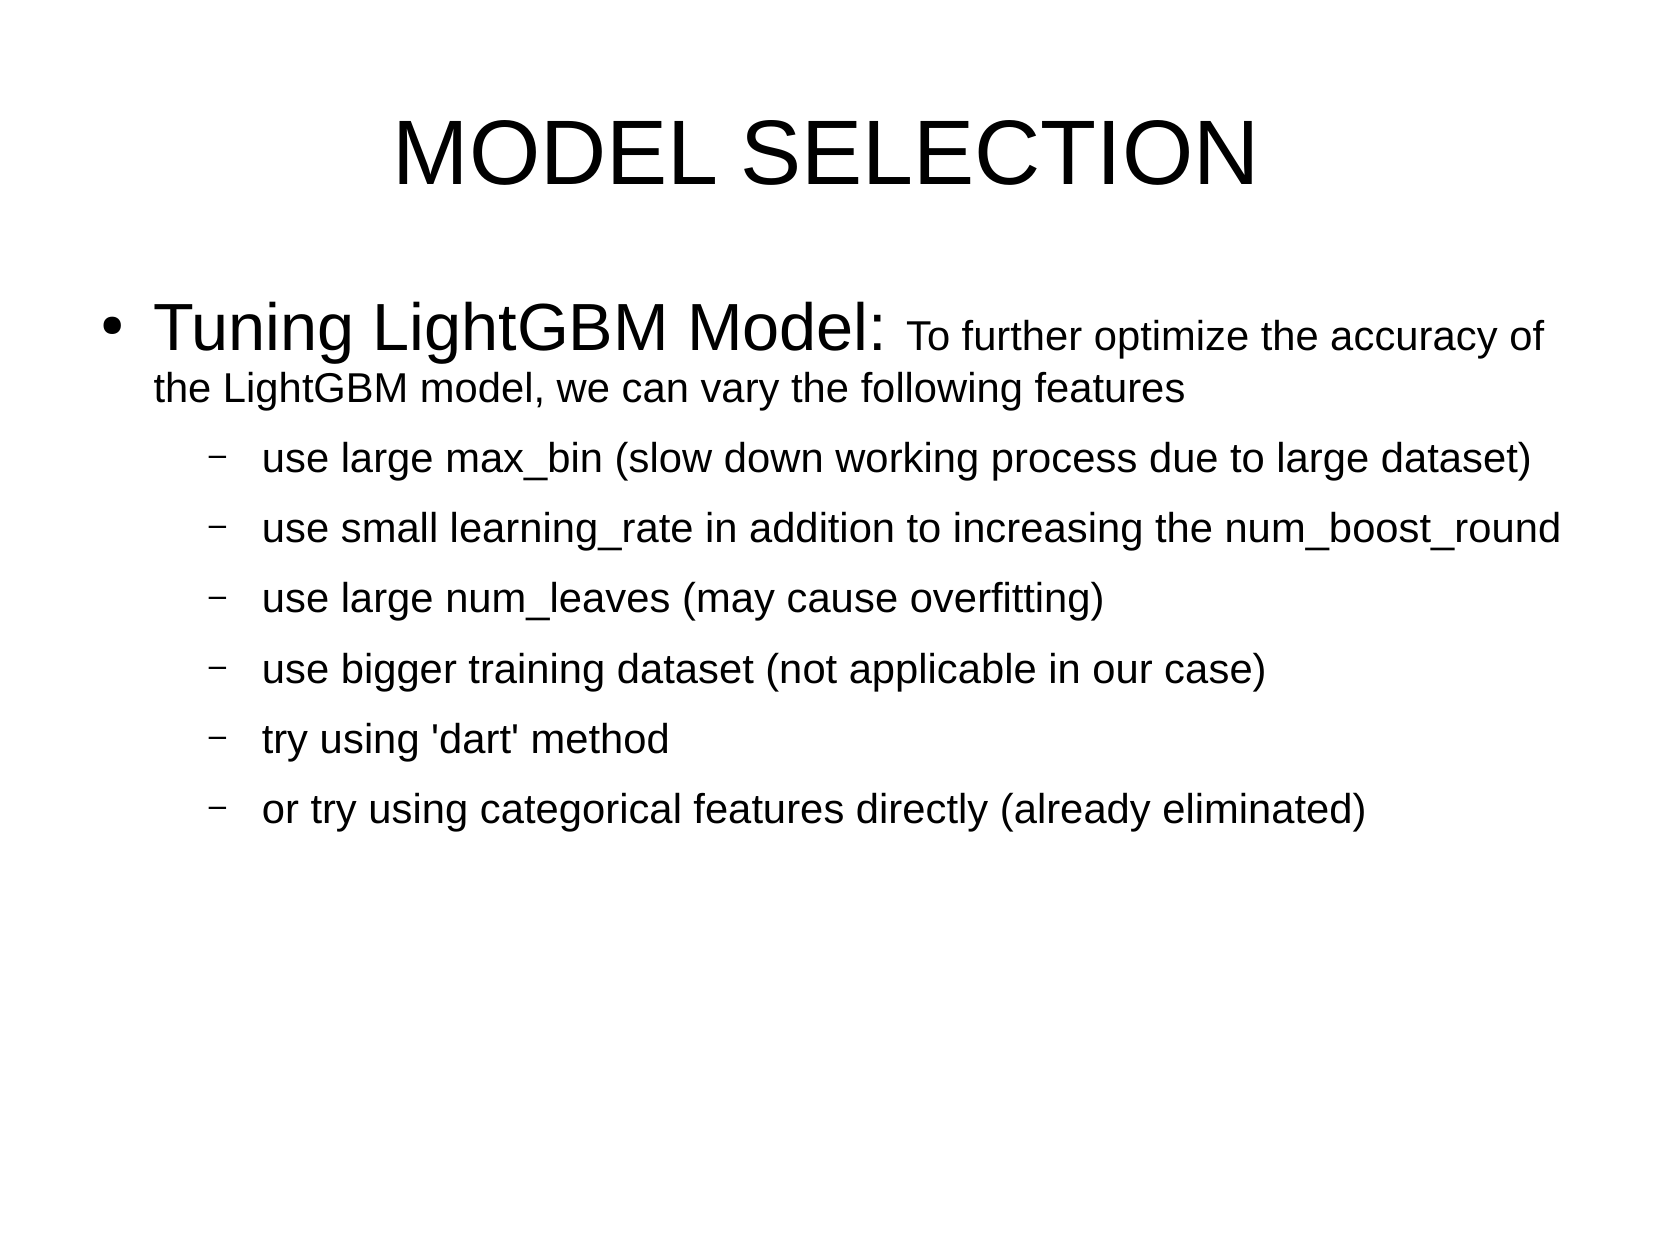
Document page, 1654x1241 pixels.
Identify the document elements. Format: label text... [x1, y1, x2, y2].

title MODEL SELECTION [82, 49, 1571, 257]
list Tuning LightGBM Model: To further optimize the accuracy of the LightGBM model, we can vary the following features use large max_bin (slow down working process due to large dataset) use small learning_rate in addition to increasing the num_boost_round use large num_leaves (may cause overfitting) use bigger training dataset (not applicable in our case) try using 'dart' method or try using categorical features directly (already eliminated) [82, 290, 1571, 1010]
